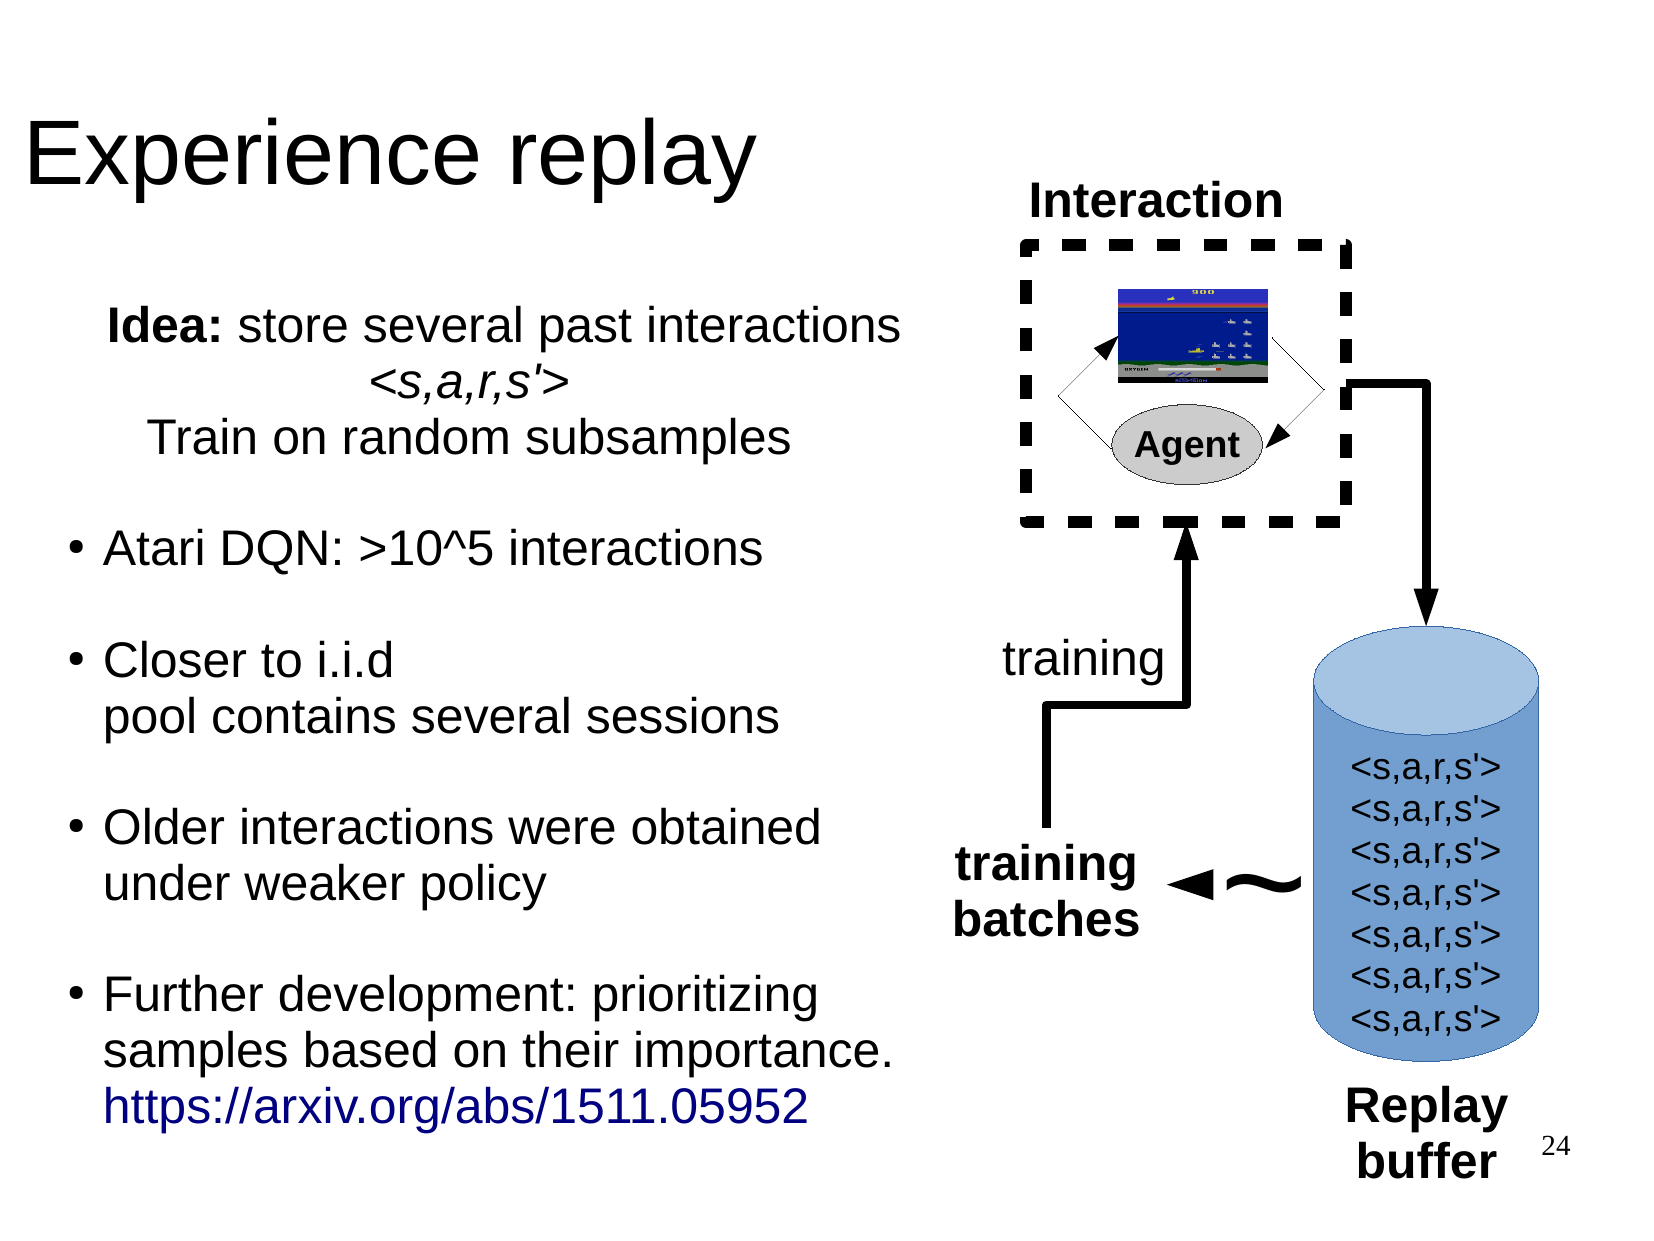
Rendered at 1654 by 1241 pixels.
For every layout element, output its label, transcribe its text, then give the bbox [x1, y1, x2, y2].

text_box <s,a,r,s'> <s,a,r,s'> <s,a,r,s'> <s,a,r,s'> <s,a,r,s'> <s,a,r,s'> <s,a,r,s'> [1313, 685, 1539, 1062]
text_box training batches [928, 828, 1165, 956]
text_box Idea: store several past interactions <s,a,r,s'> Train on random subsamples Atari DQN: >10^5 interactions Closer to i.i.d pool contains several sessions Older interactions were obtained under weaker policy Further development: prioritizing samples based on their importance. https://arxiv.org/abs/1511.05952 [17, 234, 921, 1207]
title Experience replay [23, 49, 1512, 257]
picture [1118, 289, 1268, 383]
text_box training [977, 622, 1191, 736]
text_box [1026, 257, 1346, 523]
text_box ~ [1205, 790, 1323, 973]
text_box Agent [1111, 404, 1263, 485]
text_box Replay buffer [1329, 1070, 1524, 1198]
text_box Interaction [1013, 164, 1300, 236]
